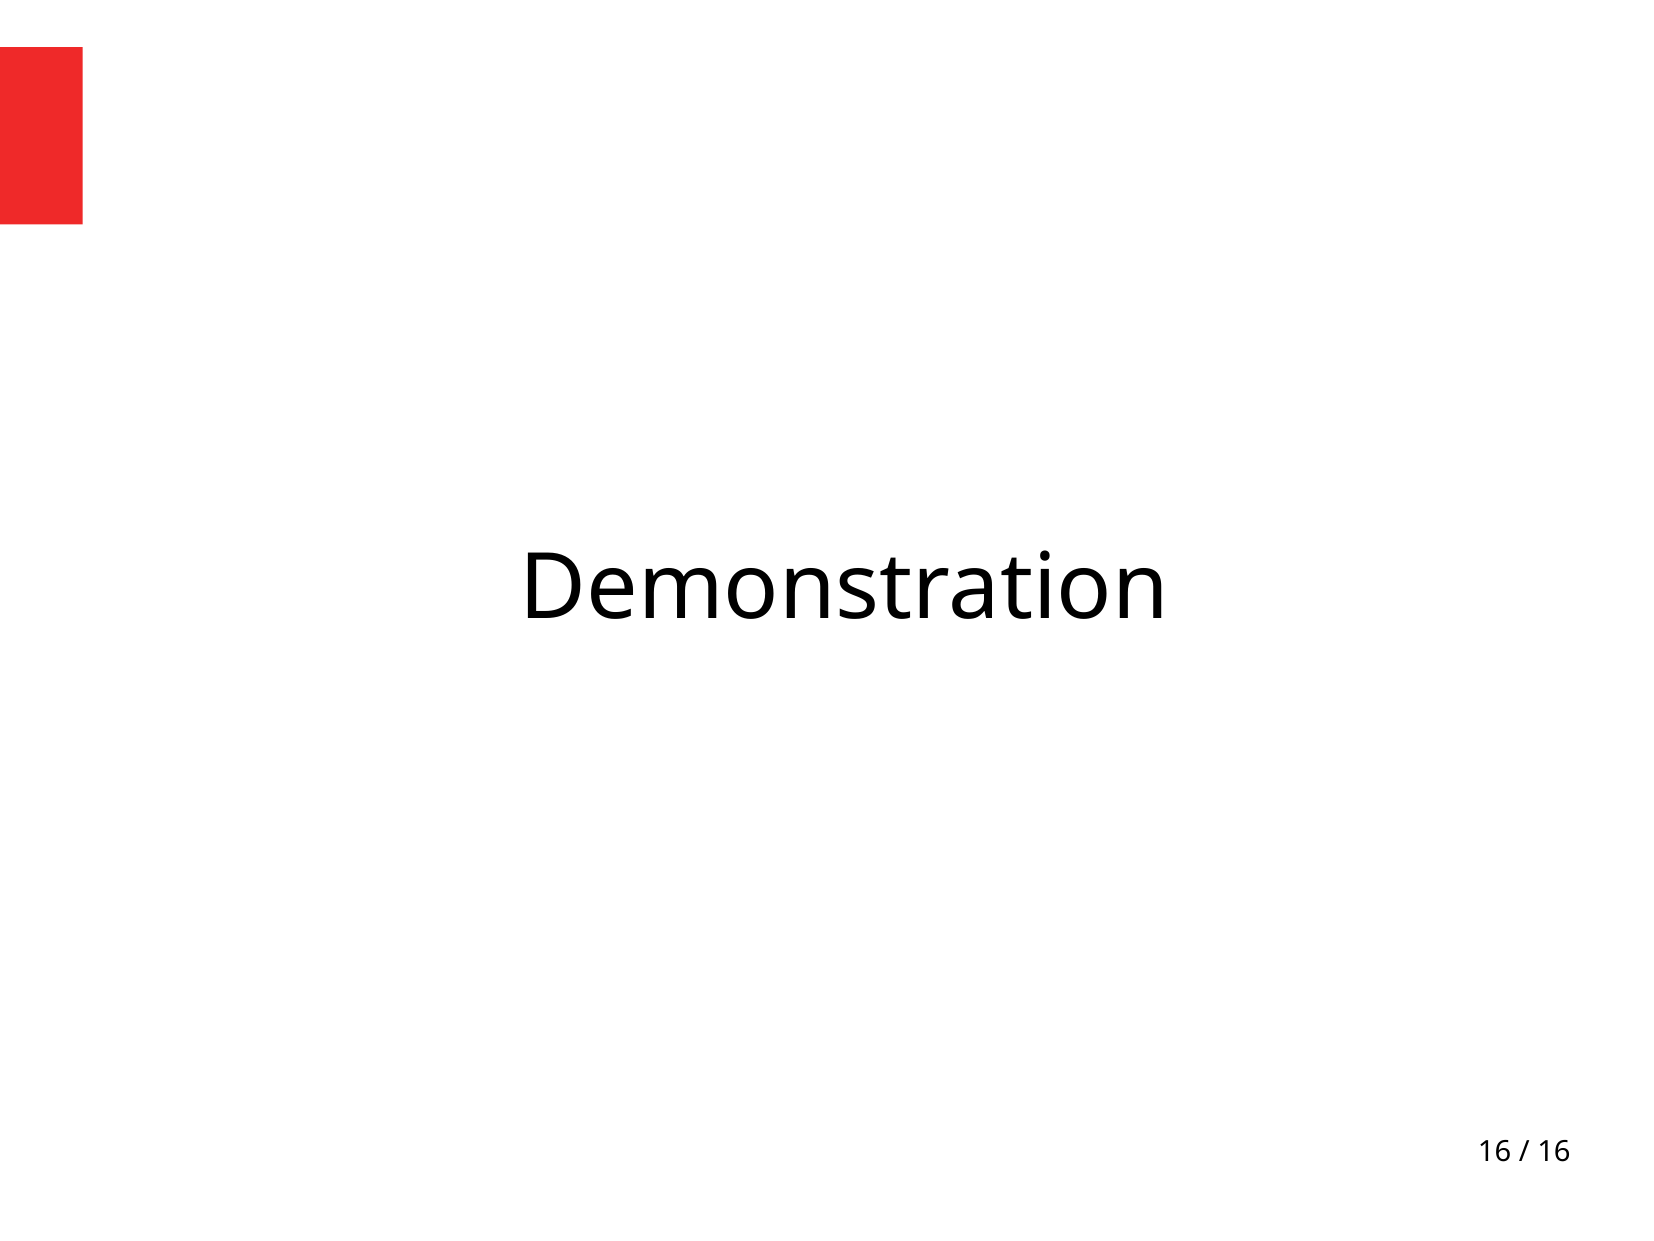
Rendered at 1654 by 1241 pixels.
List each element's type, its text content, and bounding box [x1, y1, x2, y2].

subtitle Demonstration [118, 102, 1571, 1063]
